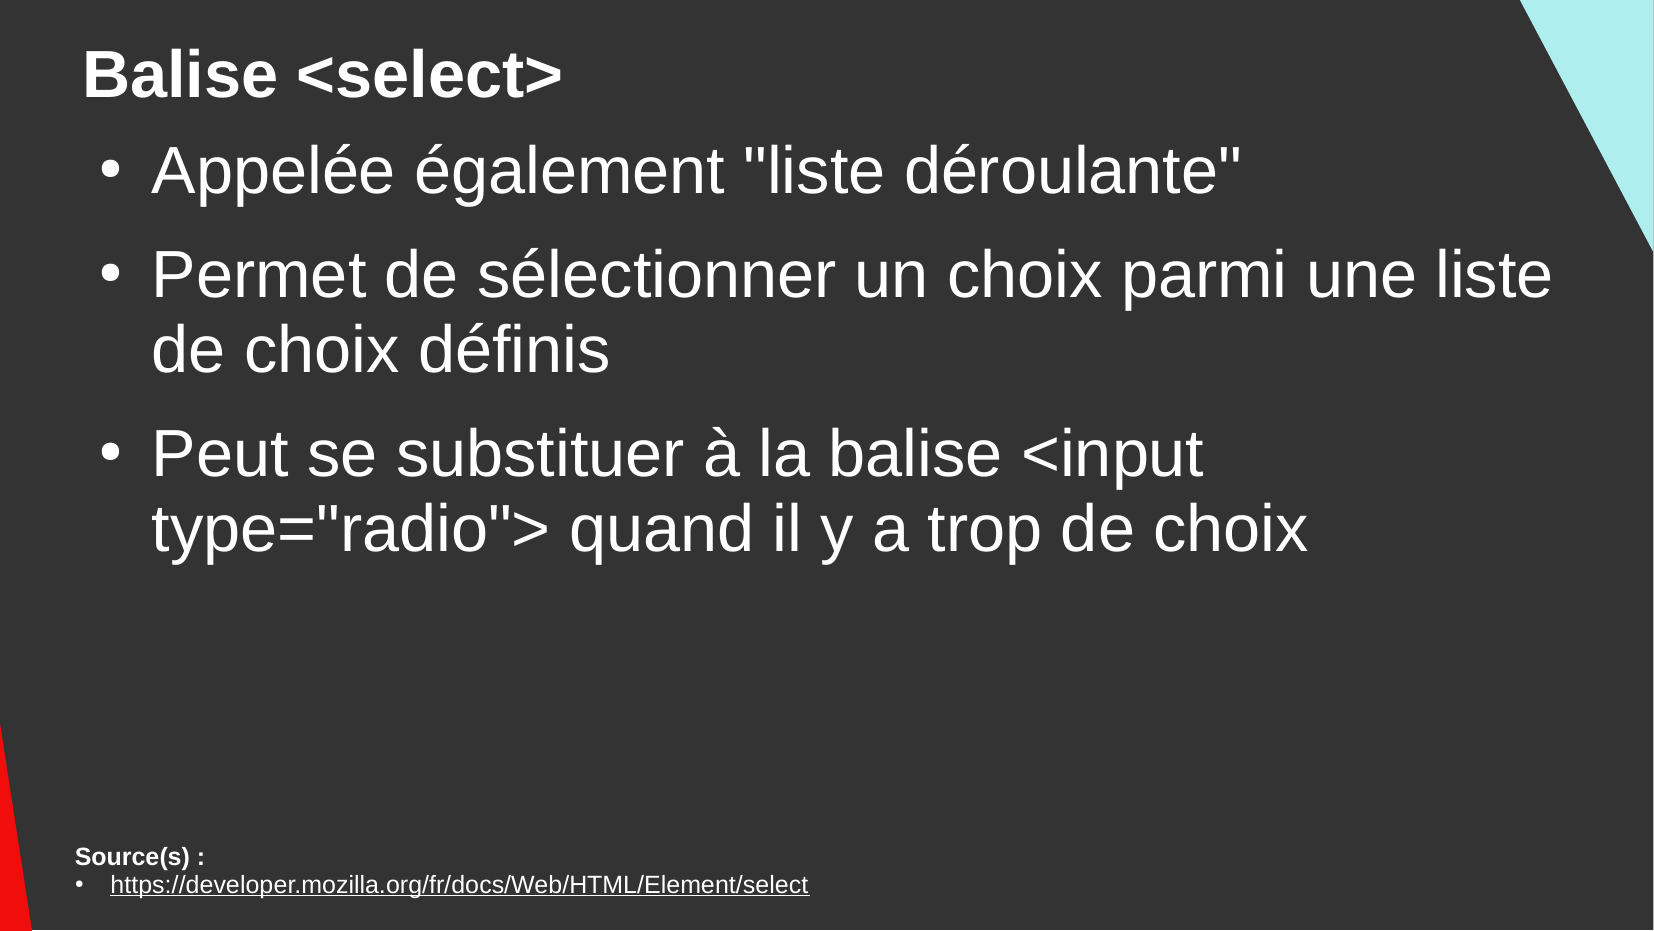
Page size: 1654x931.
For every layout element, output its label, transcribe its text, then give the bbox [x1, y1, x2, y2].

title Balise <select> [82, 37, 1571, 114]
text_box Source(s) : https://developer.mozilla.org/fr/docs/Web/HTML/Element/select [60, 835, 1546, 907]
list Appelée également "liste déroulante" Permet de sélectionner un choix parmi une liste de choix définis Peut se substituer à la balise <input type="radio"> quand il y a trop de choix [80, 132, 1605, 795]
text_box [1519, 0, 1654, 254]
text_box [0, 723, 33, 931]
